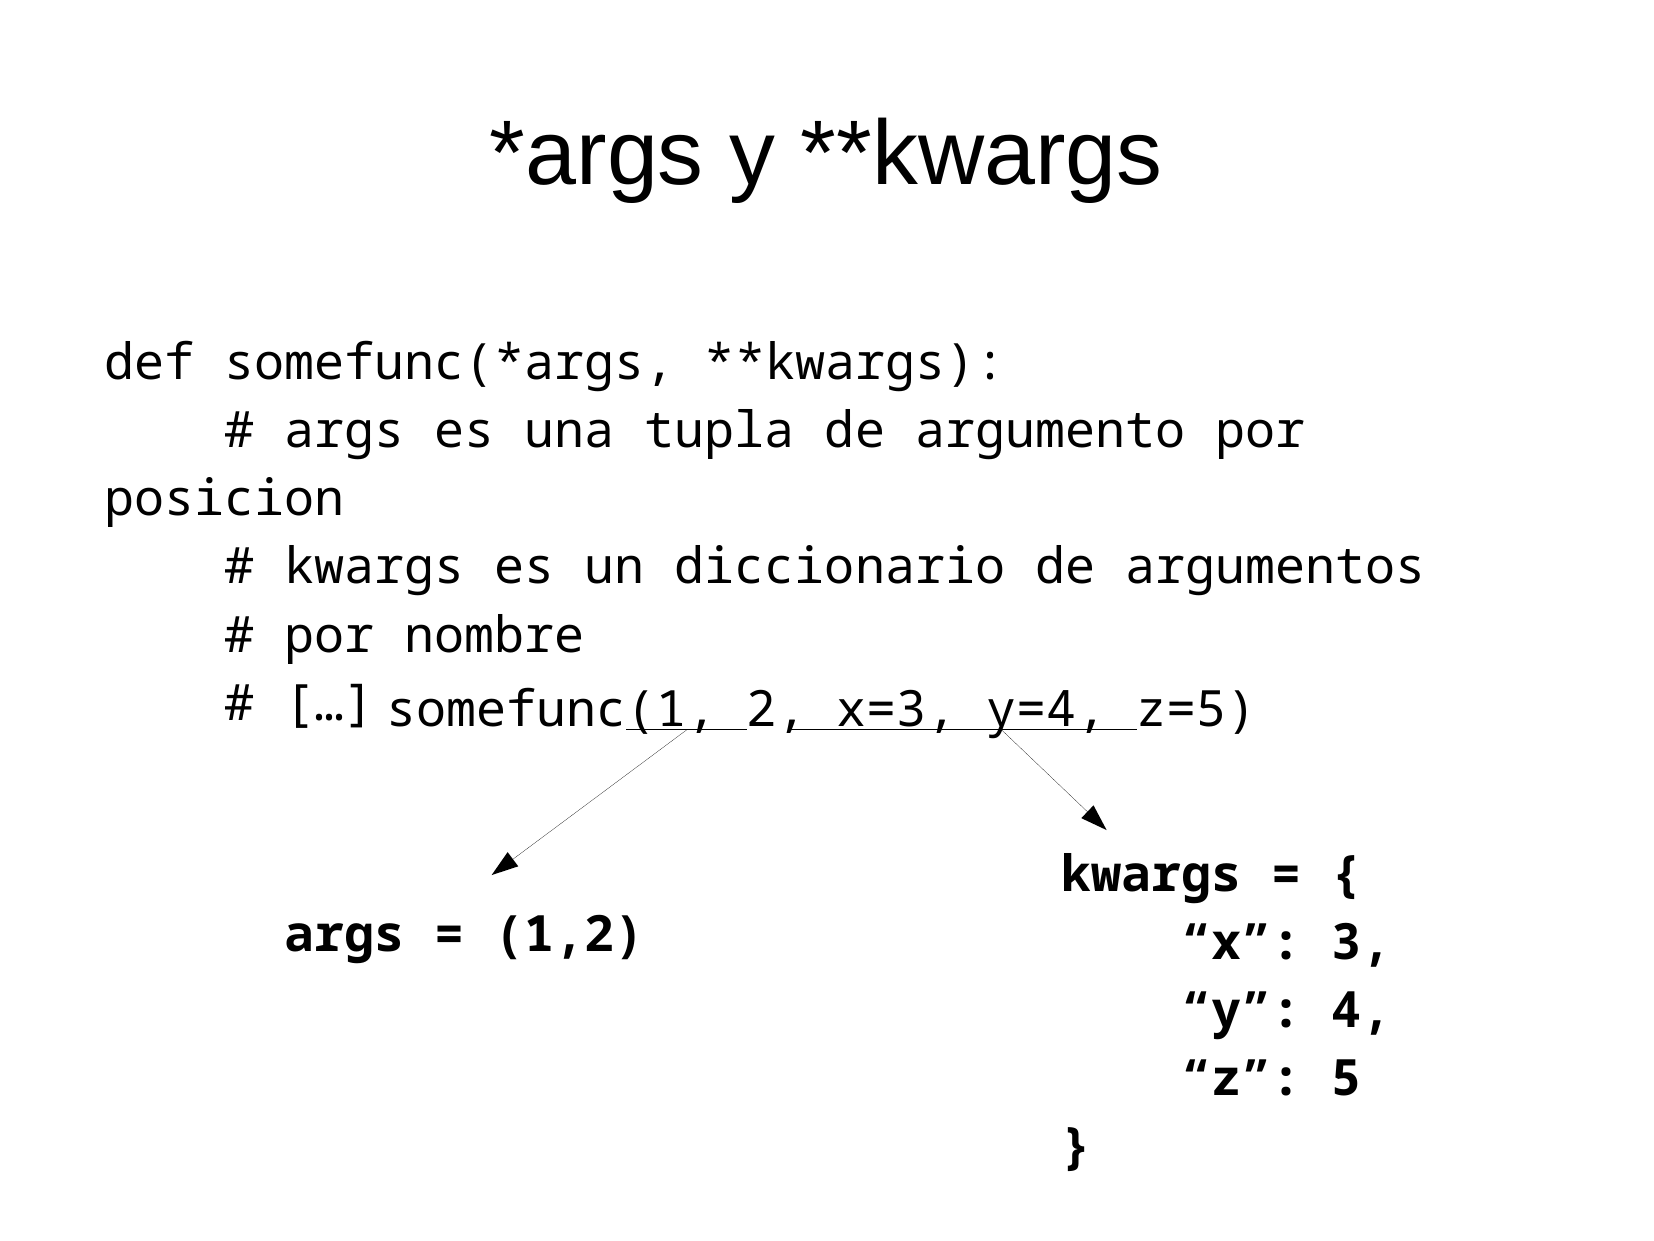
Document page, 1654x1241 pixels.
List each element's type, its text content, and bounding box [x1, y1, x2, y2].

text_box kwargs = { “x”: 3, “y”: 4, “z”: 5 } [1046, 830, 1404, 1111]
text_box def somefunc(*args, **kwargs): # args es una tupla de argumento por posicion # kwargs es un diccionario de argumentos # por nombre # […] [90, 318, 1561, 601]
title *args y **kwargs [82, 49, 1571, 257]
text_box somefunc(1, 2, x=3, y=4, z=5) [371, 665, 1192, 730]
text_box args = (1,2) [270, 890, 627, 971]
